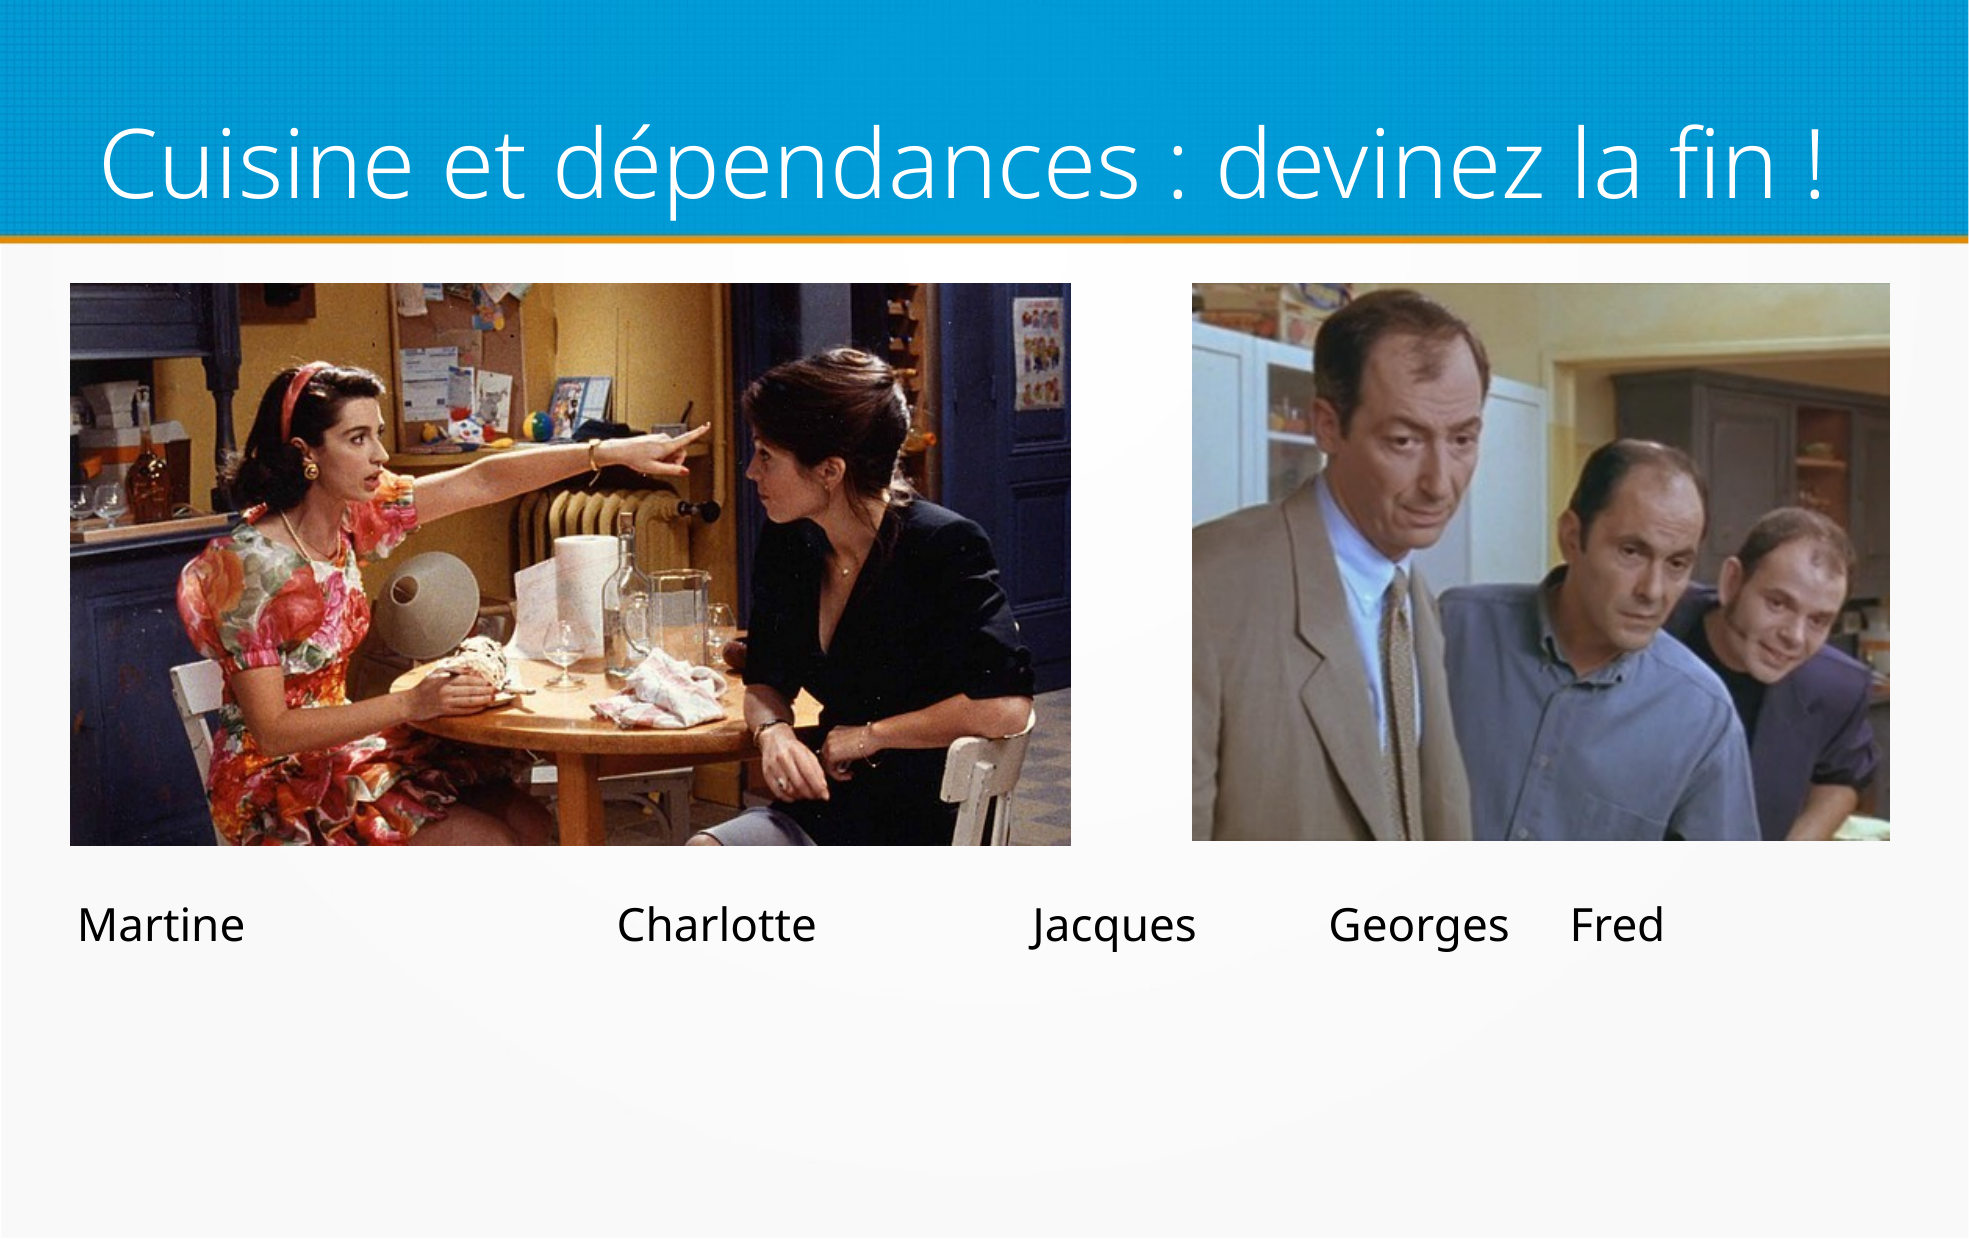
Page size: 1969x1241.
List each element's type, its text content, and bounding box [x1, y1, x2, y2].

title Cuisine et dépendances : devinez la fin ! [98, 19, 1870, 227]
picture [0, 233, 1969, 1241]
text_box Martine Charlotte Jacques Georges Fred [70, 891, 1890, 957]
